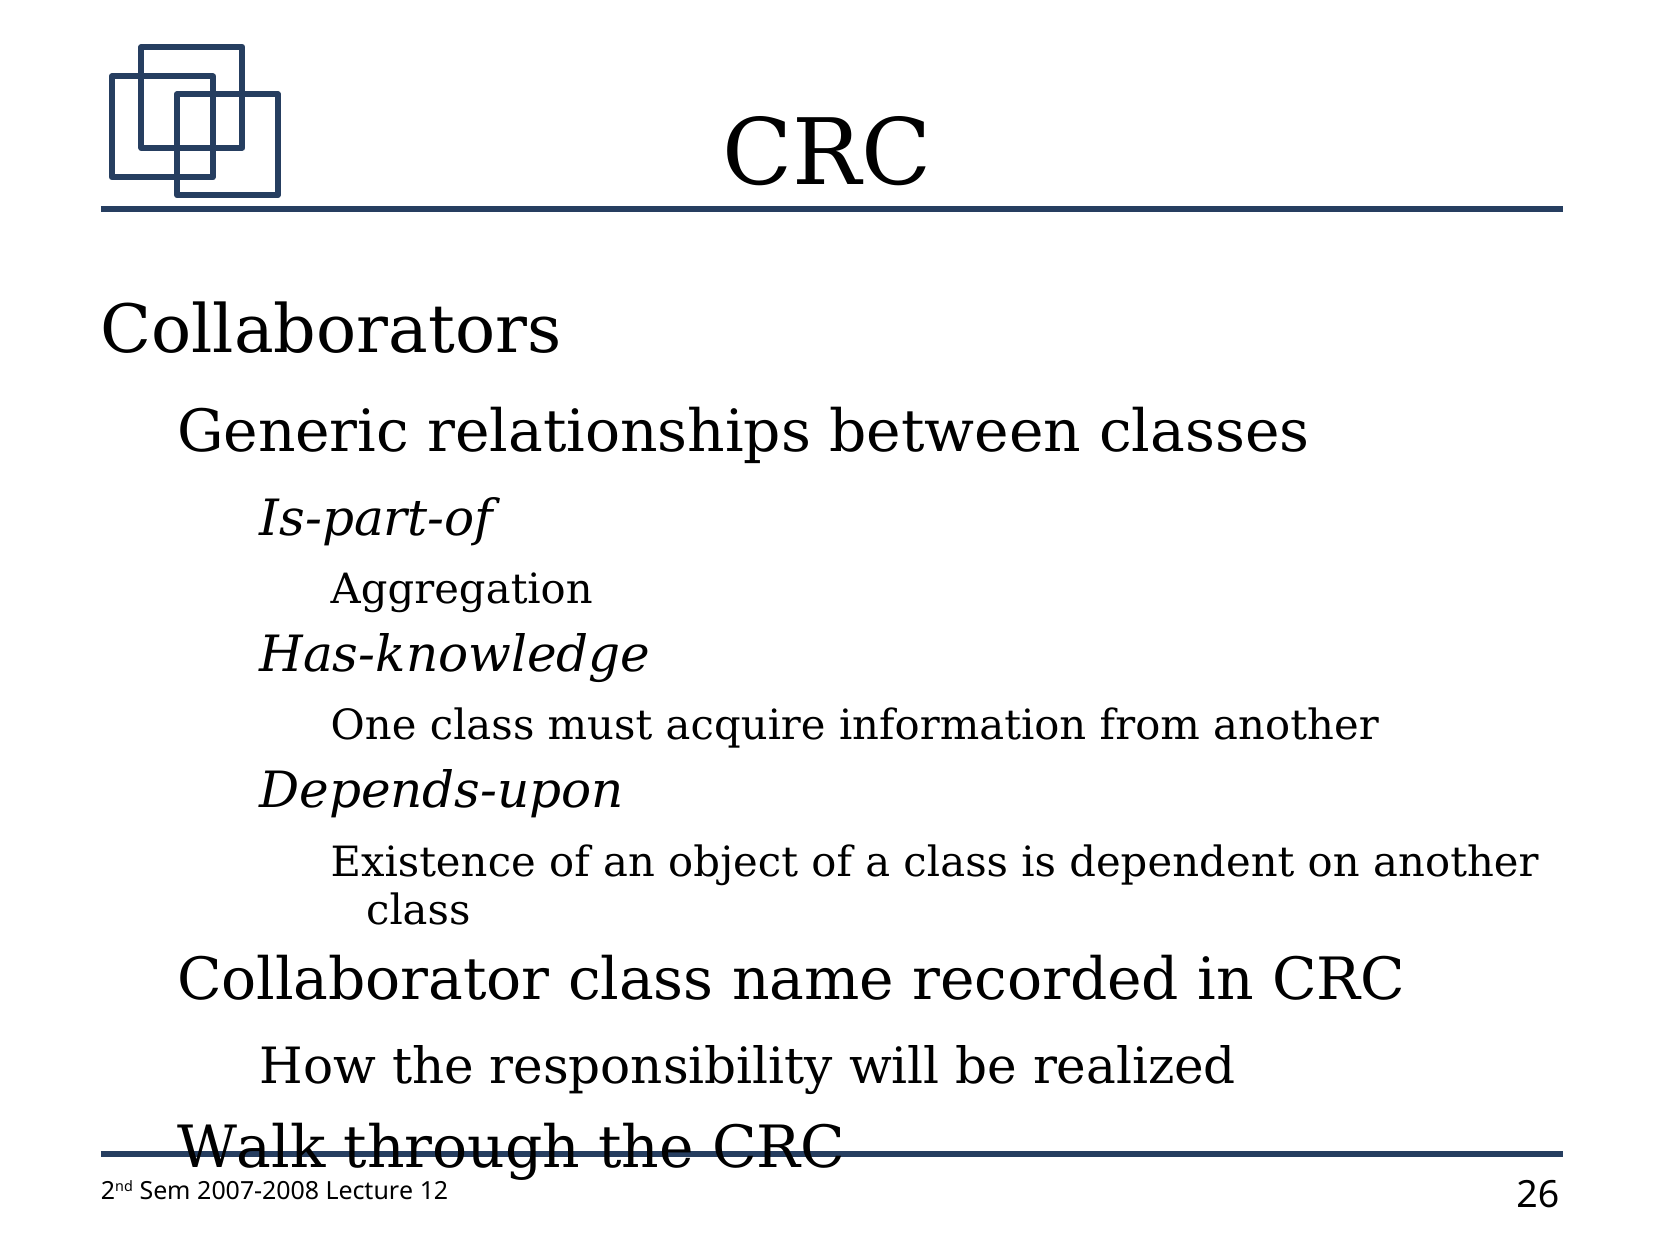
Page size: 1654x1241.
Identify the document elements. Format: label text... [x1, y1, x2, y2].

title CRC [82, 49, 1571, 257]
list Collaborators Generic relationships between classes Is-part-of Aggregation Has-knowledge One class must acquire information from another Depends-upon Existence of an object of a class is dependent on another class Collaborator class name recorded in CRC How the responsibility will be realized Walk through the CRC [82, 290, 1571, 1182]
